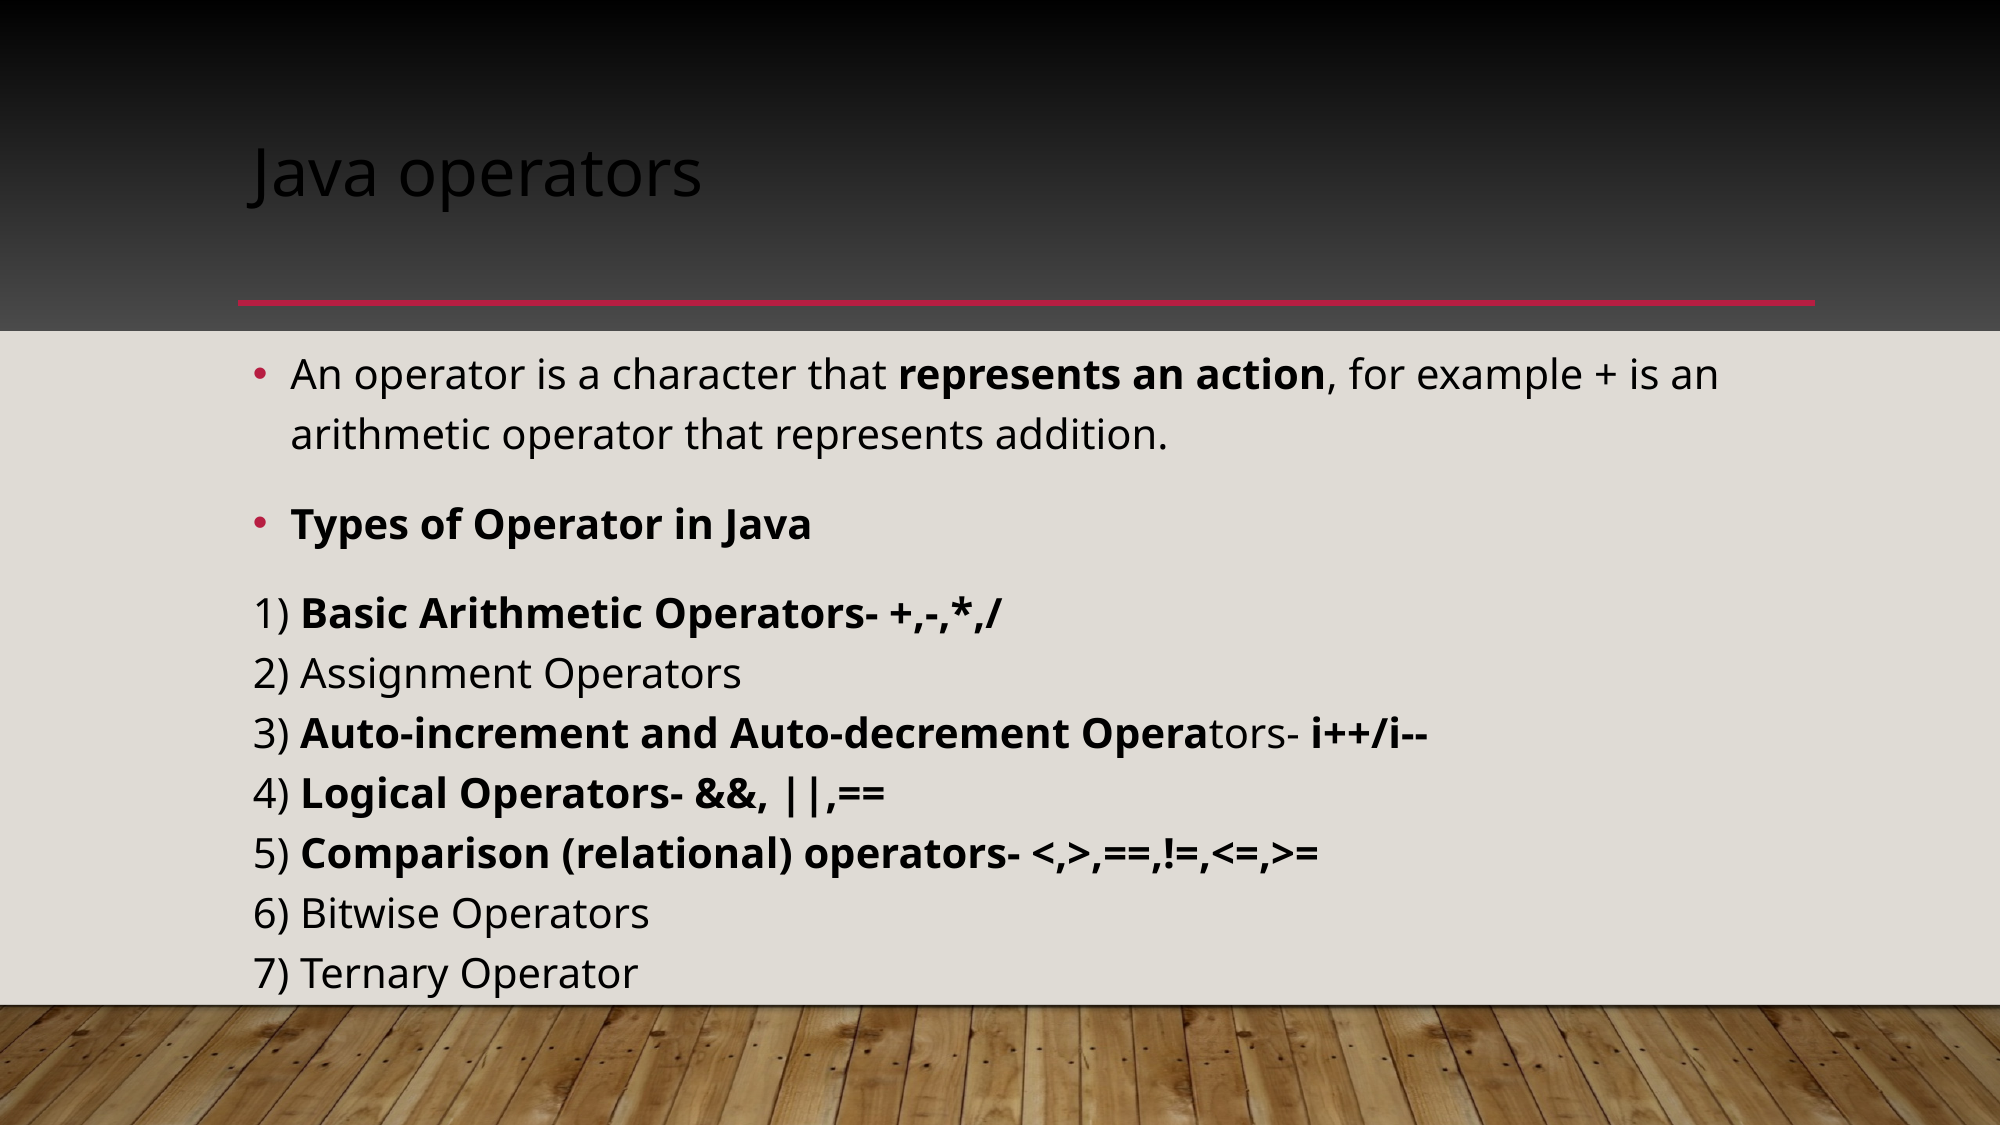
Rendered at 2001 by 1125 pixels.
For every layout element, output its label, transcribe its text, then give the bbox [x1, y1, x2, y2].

picture [0, 1005, 2000, 1125]
list An operator is a character that represents an action, for example + is an arithmetic operator that represents addition. Types of Operator in Java 1) Basic Arithmetic Operators- +,-,*,/ 2) Assignment Operators 3) Auto-increment and Auto-decrement Operators- i++/i-- 4) Logical Operators- &&, ||,== 5) Comparison (relational) operators- <,>,==,!=,<=,>= 6) Bitwise Operators 7) Ternary Operator [238, 330, 1814, 897]
title Java operators [238, 131, 1814, 305]
